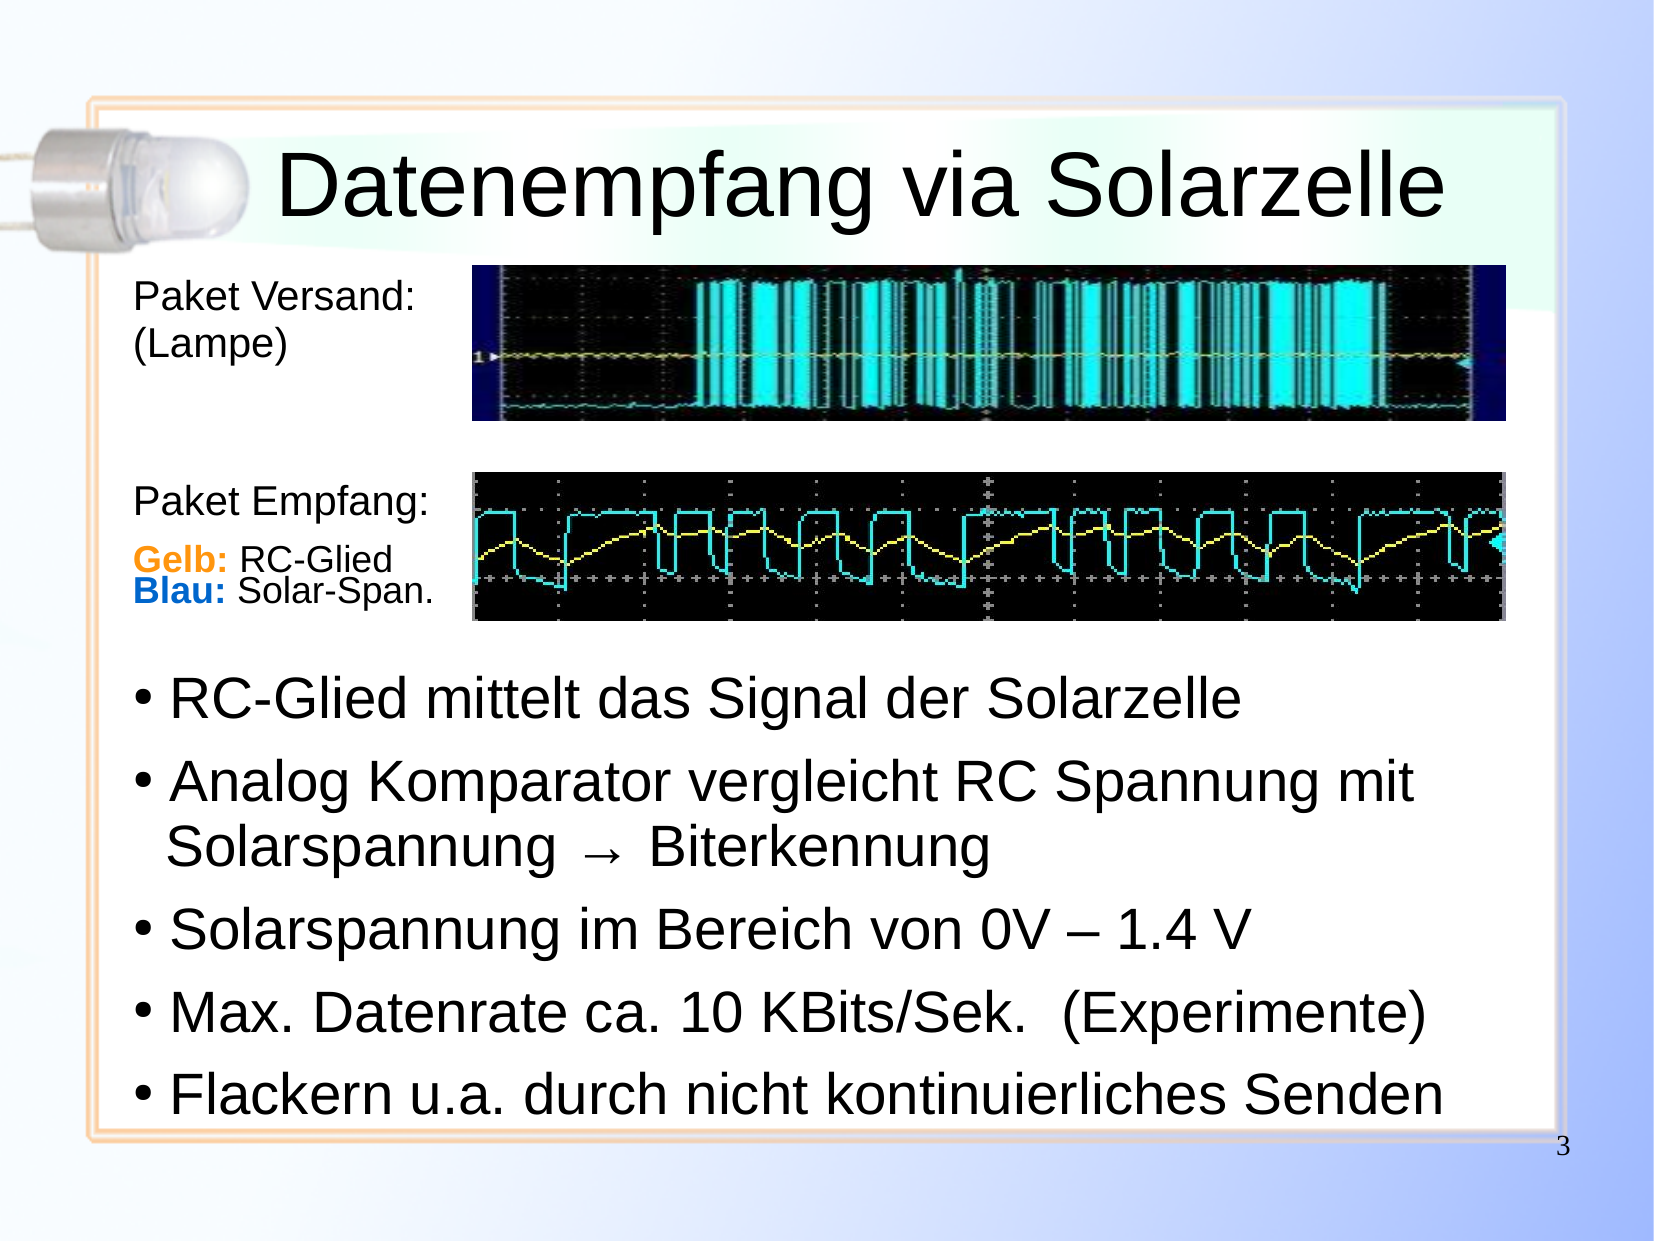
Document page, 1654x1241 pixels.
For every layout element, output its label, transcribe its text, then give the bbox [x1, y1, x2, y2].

text_box Paket Empfang: [118, 469, 473, 532]
text_box Blau: Solar-Span. [118, 562, 532, 621]
text_box Paket Versand: (Lampe) [118, 265, 443, 375]
picture [0, 0, 1654, 1241]
text_box Gelb: RC-Glied [118, 532, 414, 562]
title Datenempfang via Solarzelle [118, 88, 1607, 281]
text_box RC-Glied mittelt das Signal der Solarzelle Analog Komparator vergleicht RC Spannung mit Solarspannung → Biterkennung Solarspannung im Bereich von 0V – 1.4 V Max. Datenrate ca. 10 KBits/Sek. (Experimente) Flackern u.a. durch nicht kontinuierliches Senden [118, 658, 1565, 1134]
